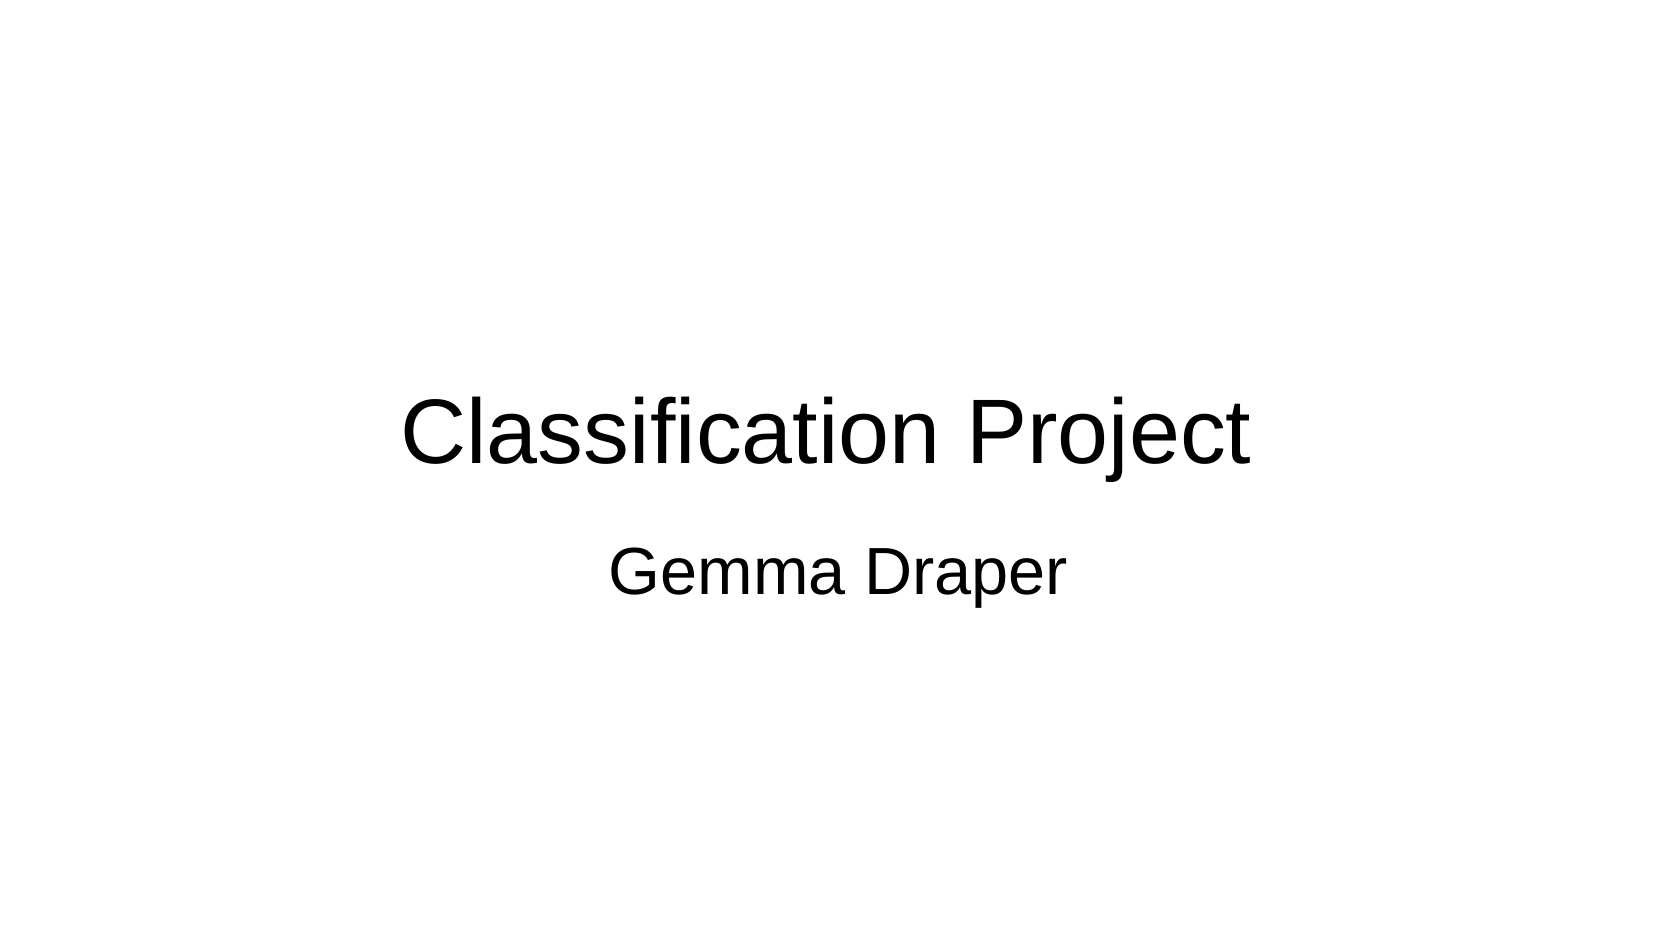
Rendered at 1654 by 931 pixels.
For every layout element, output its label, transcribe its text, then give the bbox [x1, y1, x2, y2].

title Gemma Draper [366, 519, 1312, 623]
title Classification Project [82, 354, 1571, 510]
